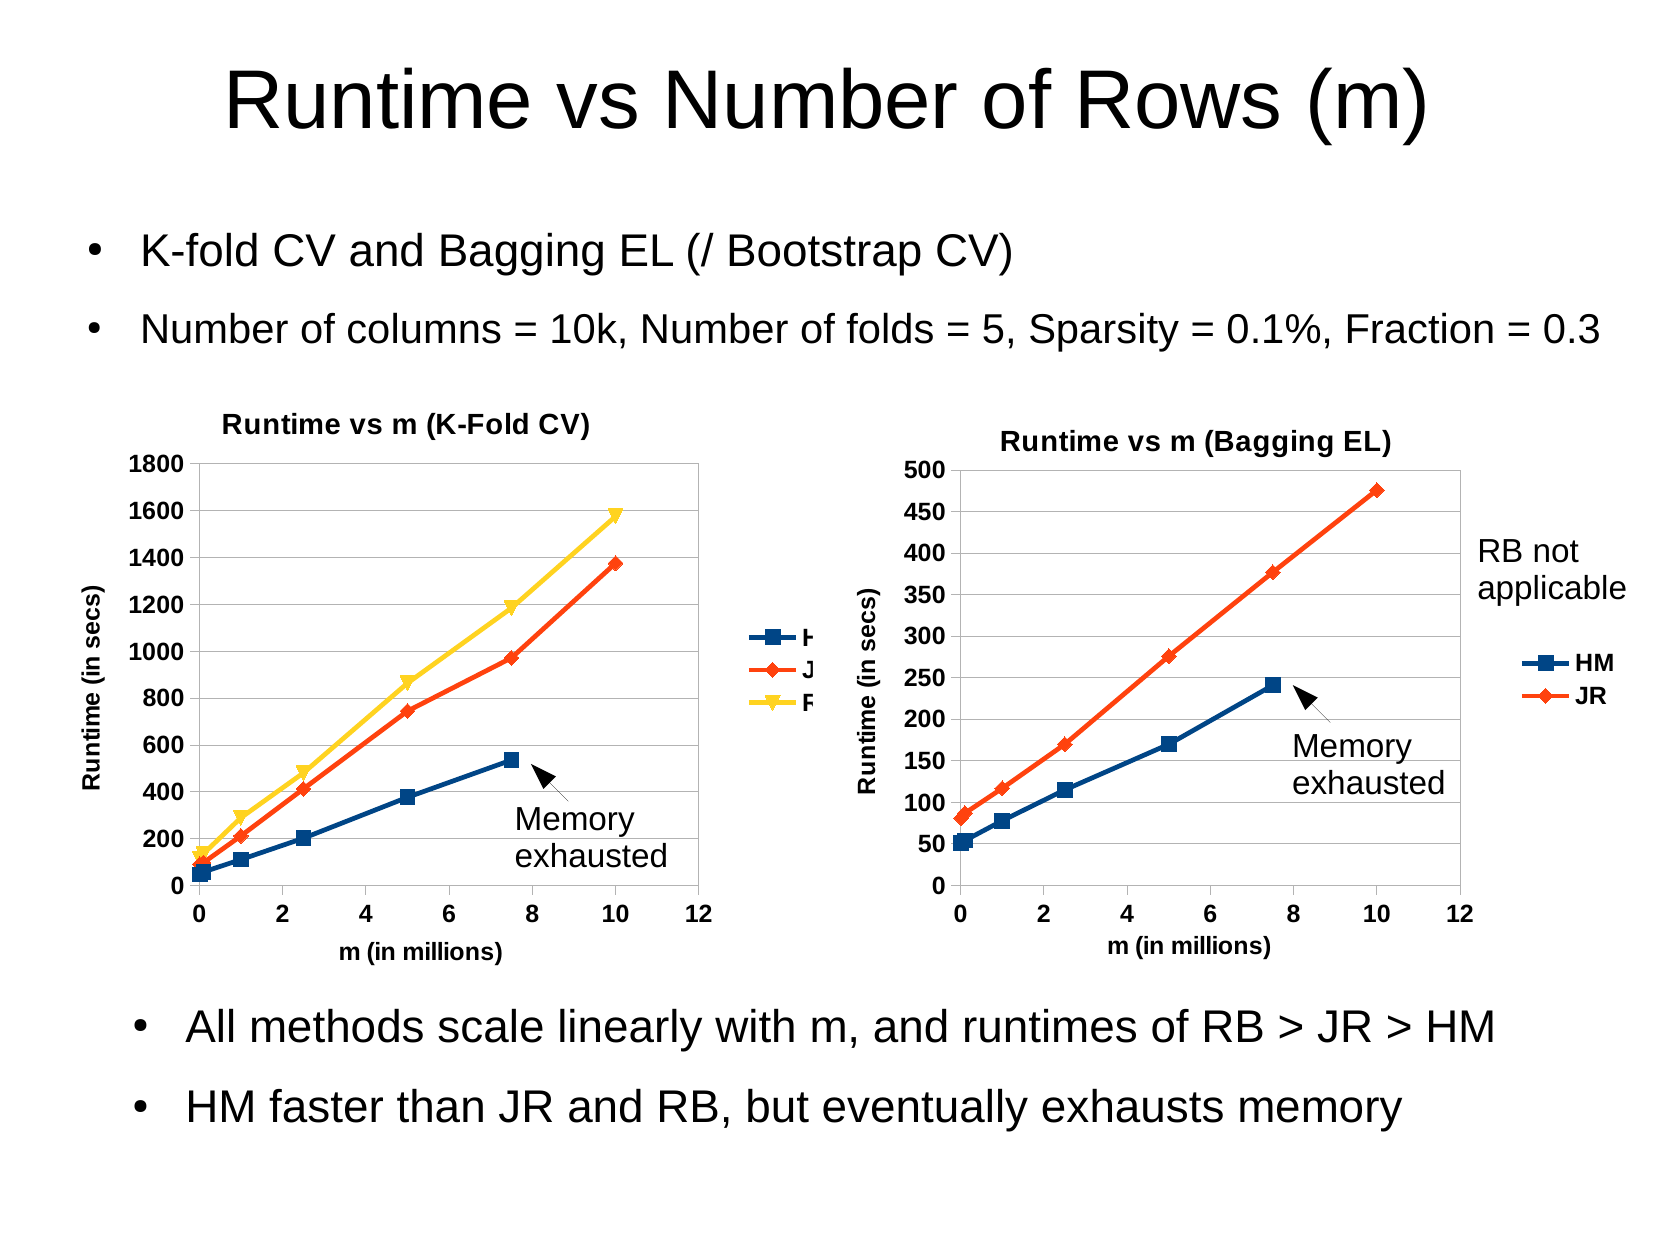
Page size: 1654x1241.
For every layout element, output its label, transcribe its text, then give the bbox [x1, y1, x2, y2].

text_box RB not applicable [1462, 525, 1643, 615]
list All methods scale linearly with m, and runtimes of RB > JR > HM HM faster than JR and RB, but eventually exhausts memory [114, 1000, 1619, 1170]
list K-fold CV and Bagging EL (/ Bootstrap CV) Number of columns = 10k, Number of folds = 5, Sparsity = 0.1%, Fraction = 0.3 [69, 225, 1607, 395]
text_box Memory exhausted [499, 792, 683, 883]
text_box Memory exhausted [1277, 720, 1461, 810]
title Runtime vs Number of Rows (m) [83, 49, 1572, 151]
chart [51, 385, 1638, 974]
